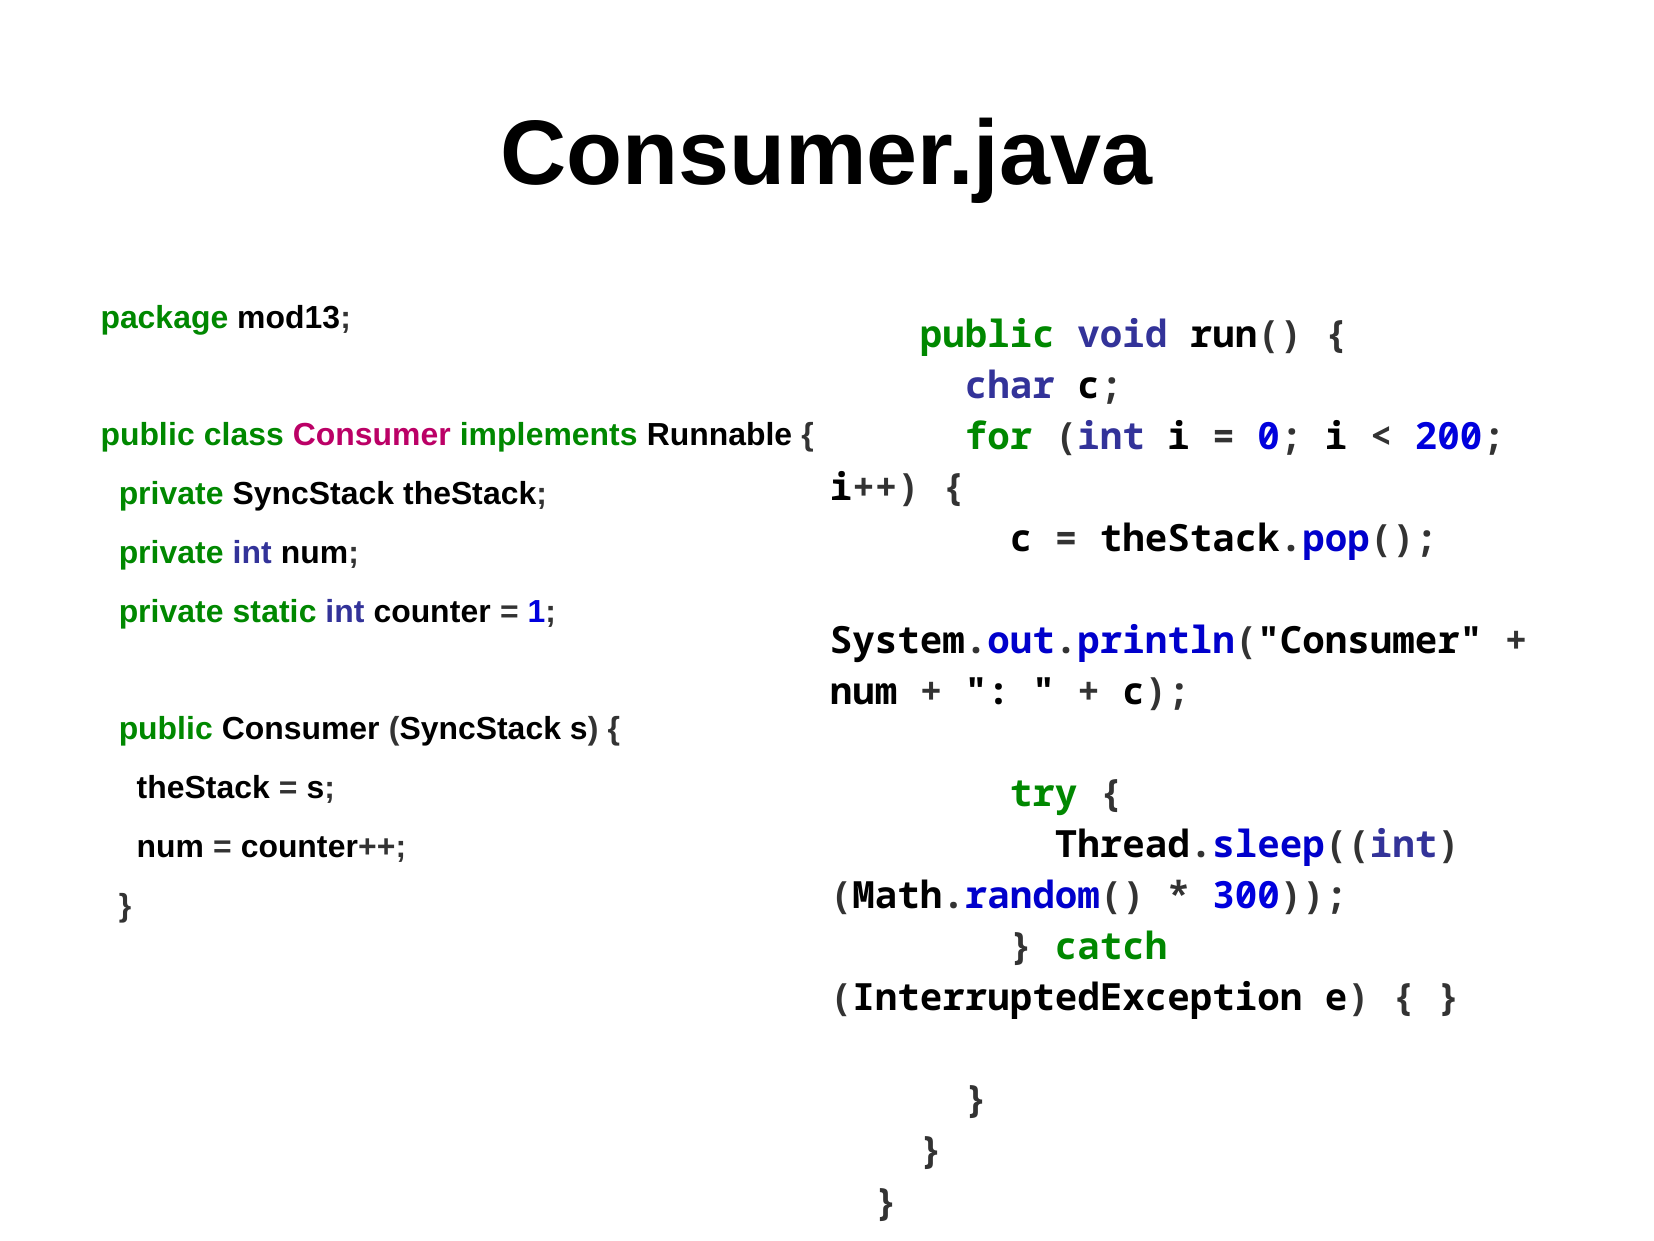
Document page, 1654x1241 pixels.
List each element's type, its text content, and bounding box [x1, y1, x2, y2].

title Consumer.java [82, 49, 1571, 257]
text_box public void run() { char c; for (int i = 0; i < 200; i++) { c = theStack.pop(); System.out.println("Consumer" + num + ": " + c); try { Thread.sleep((int)(Math.random() * 300)); } catch (InterruptedException e) { } } } } [814, 300, 1560, 1151]
list package mod13; public class Consumer implements Runnable { private SyncStack theStack; private int num; private static int counter = 1; public Consumer (SyncStack s) { theStack = s; num = counter++; } [82, 290, 815, 1010]
